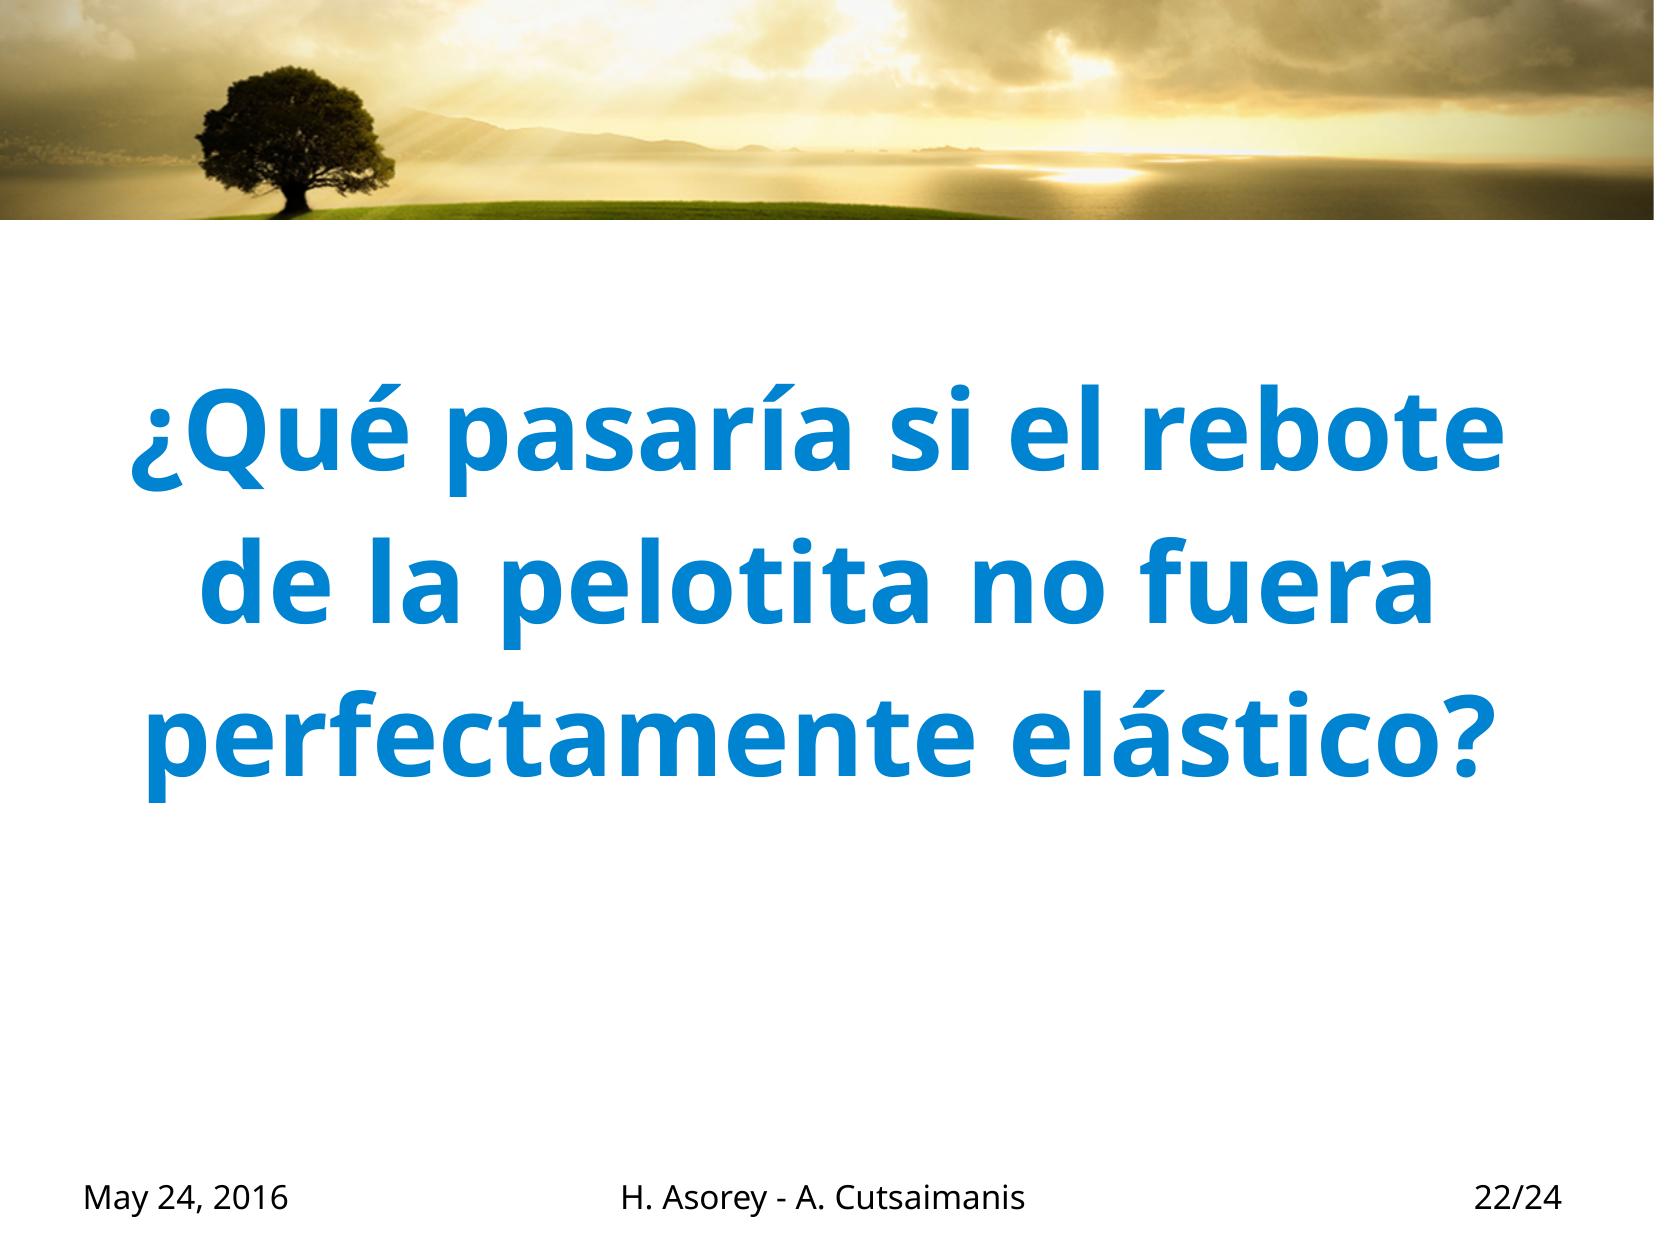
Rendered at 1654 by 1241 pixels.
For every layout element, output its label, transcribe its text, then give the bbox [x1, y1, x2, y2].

picture [0, 0, 1654, 220]
subtitle ¿Qué pasaría si el rebote de la pelotita no fuera perfectamente elástico? [75, 19, 1564, 1140]
